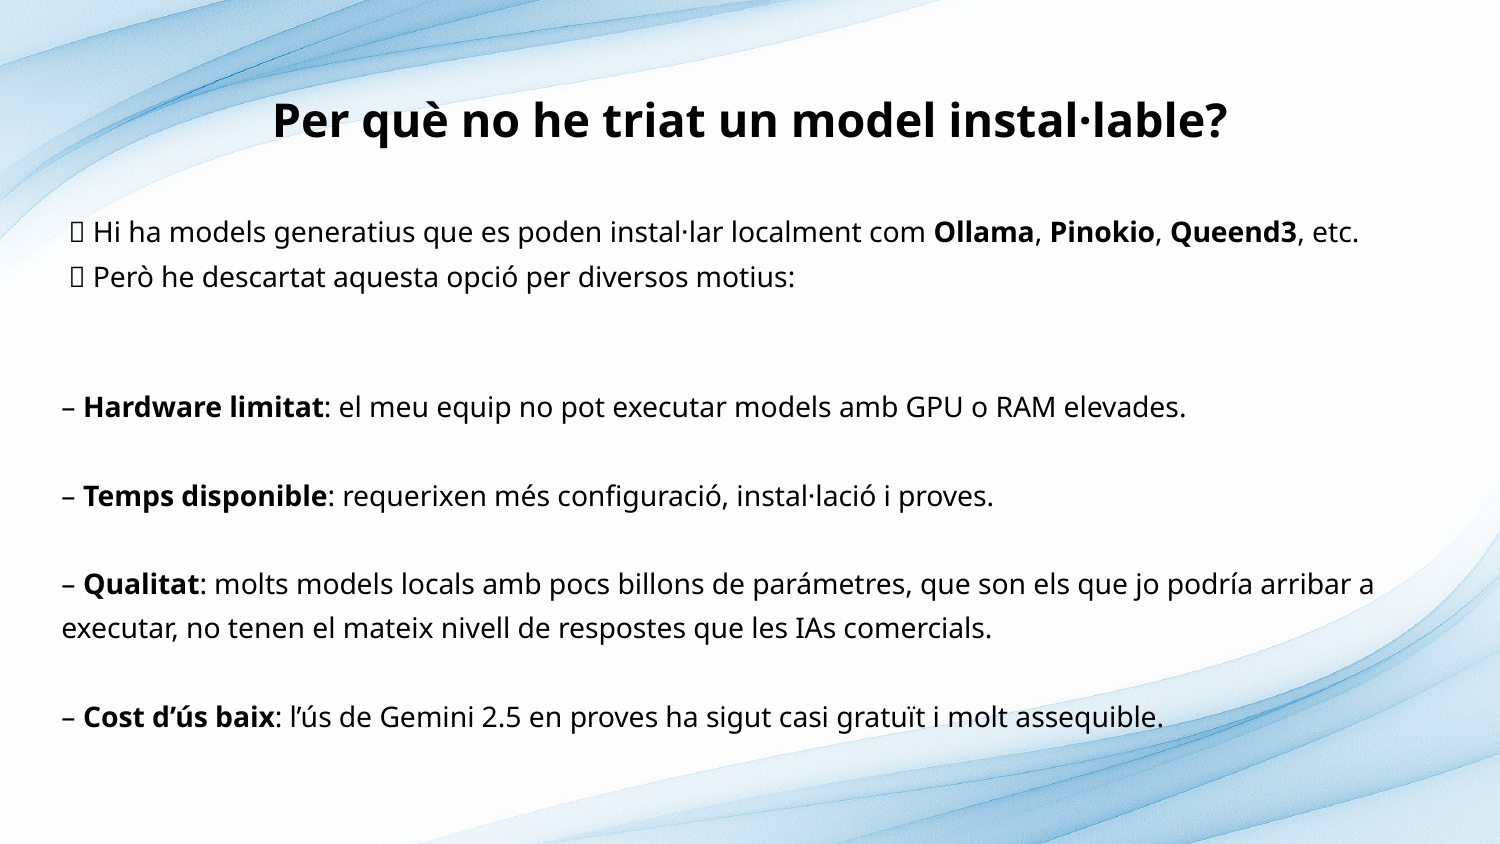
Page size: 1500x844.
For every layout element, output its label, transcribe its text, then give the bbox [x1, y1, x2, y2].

title Per què no he triat un model instal·lable? [51, 72, 1449, 167]
list 🔸 Hi ha models generatius que es poden instal·lar localment com Ollama, Pinokio, Queend3, etc. 🔸 Però he descartat aquesta opció per diversos motius: – Hardware limitat: el meu equip no pot executar models amb GPU o RAM elevades. – Temps disponible: requerixen més configuració, instal·lació i proves. – Qualitat: molts models locals amb pocs billons de parámetres, que son els que jo podría arribar a executar, no tenen el mateix nivell de respostes que les IAs comercials. – Cost d’ús baix: l’ús de Gemini 2.5 en proves ha sigut casi gratuït i molt assequible. [46, 191, 1445, 753]
picture [0, 0, 1500, 844]
